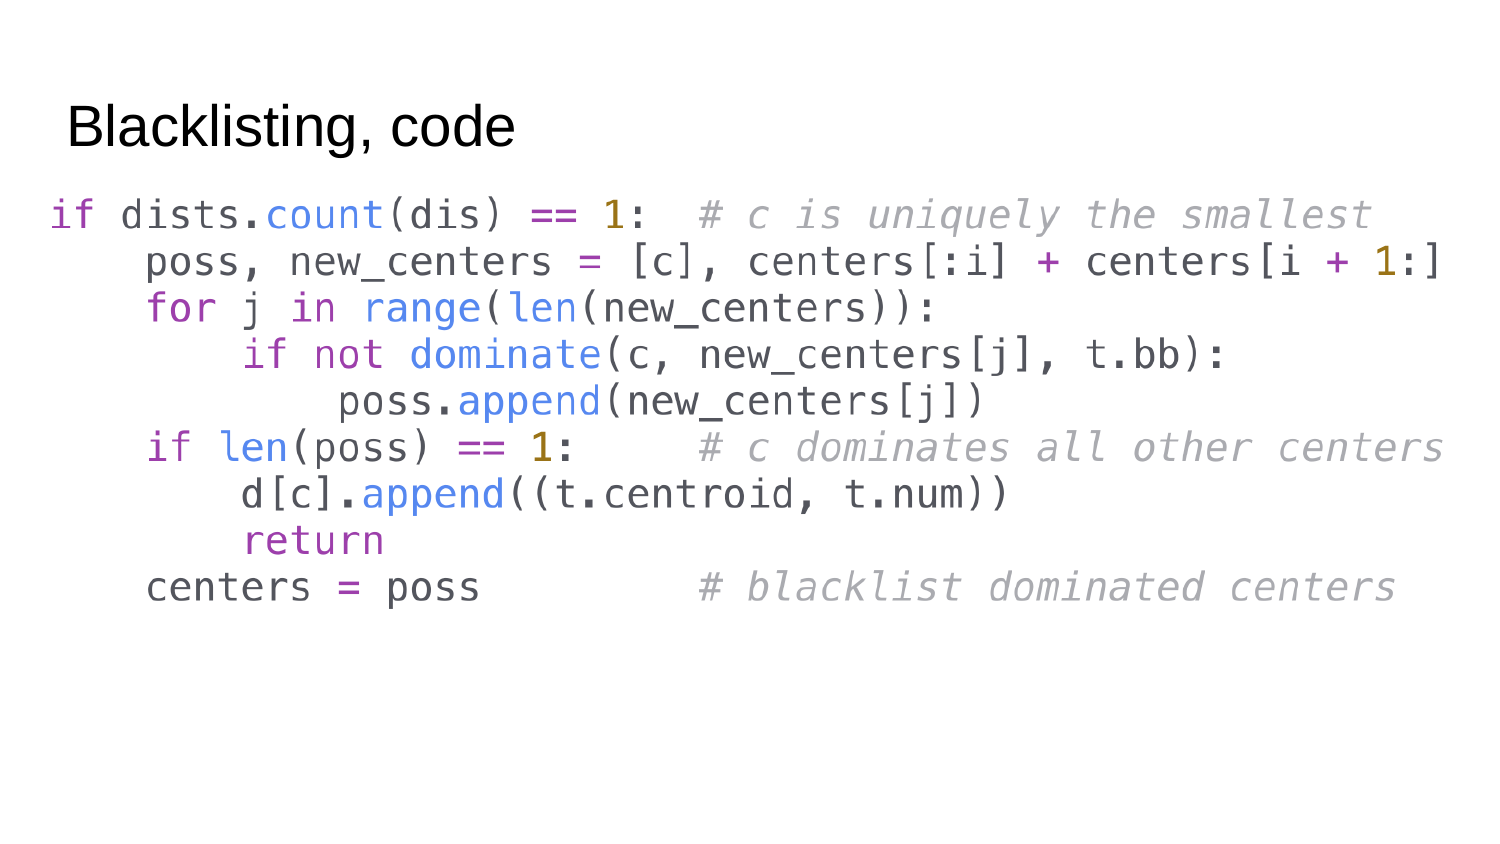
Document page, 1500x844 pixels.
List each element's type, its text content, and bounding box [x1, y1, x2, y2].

title Blacklisting, code [51, 72, 1449, 167]
picture [51, 188, 1449, 614]
